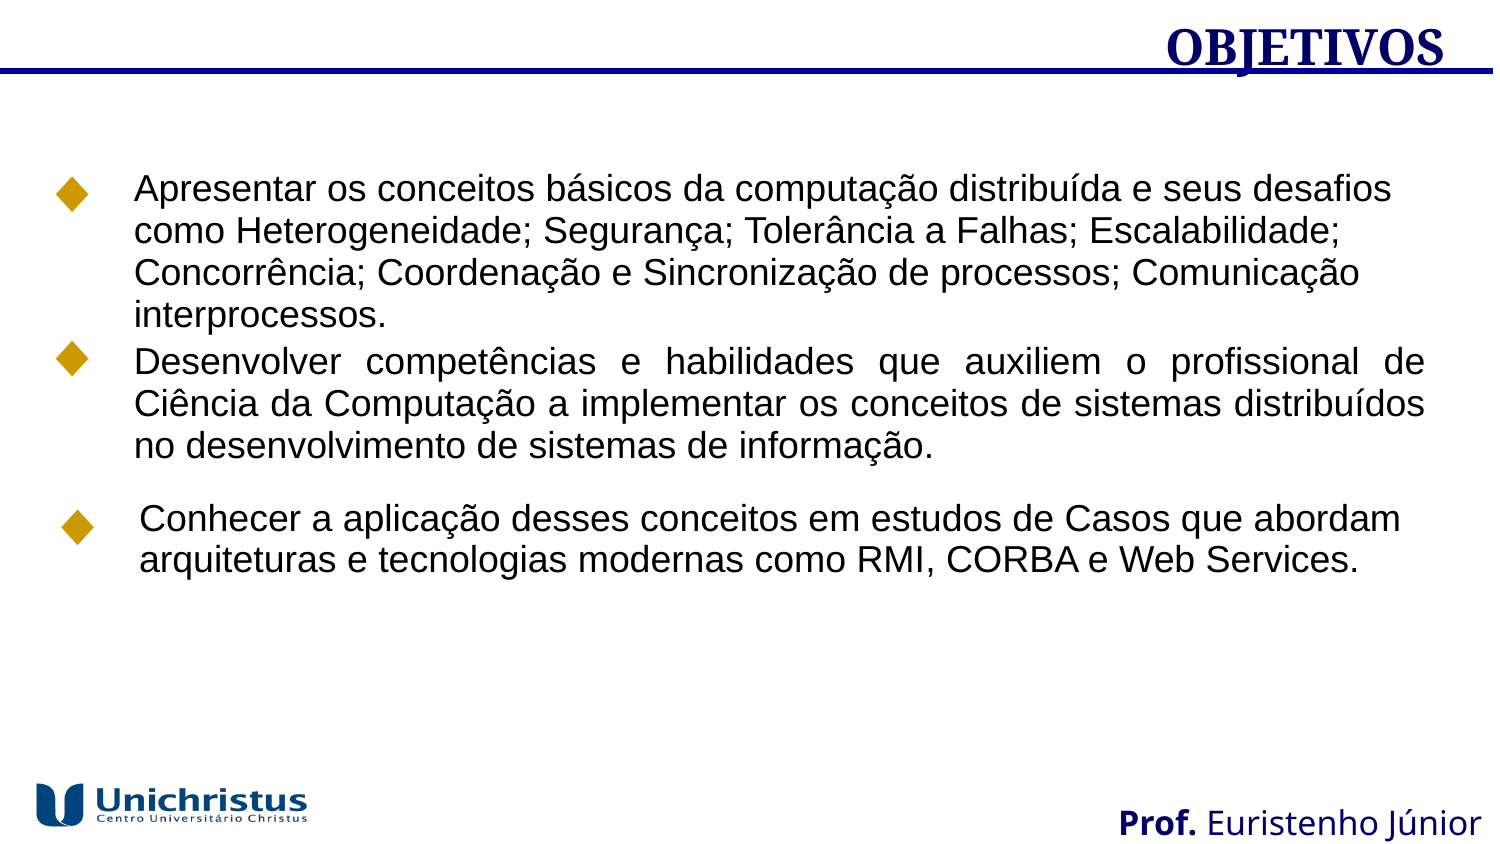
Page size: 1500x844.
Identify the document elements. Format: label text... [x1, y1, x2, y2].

text_box [61, 509, 94, 546]
text_box [55, 176, 89, 213]
text_box Desenvolver competências e habilidades que auxiliem o profissional de Ciência da Computação a implementar os conceitos de sistemas distribuídos no desenvolvimento de sistemas de informação. [119, 333, 1441, 474]
text_box Prof. Euristenho Júnior [1103, 791, 1500, 844]
text_box Apresentar os conceitos básicos da computação distribuída e seus desafios como Heterogeneidade; Segurança; Tolerância a Falhas; Escalabilidade; Concorrência; Coordenação e Sincronização de processos; Comunicação interprocessos. [119, 160, 1452, 344]
picture [32, 781, 311, 828]
text_box [55, 340, 89, 377]
text_box Conhecer a aplicação desses conceitos em estudos de Casos que abordam arquiteturas e tecnologias modernas como RMI, CORBA e Web Services. [124, 489, 1446, 589]
text_box OBJETIVOS [1150, 4, 1493, 68]
